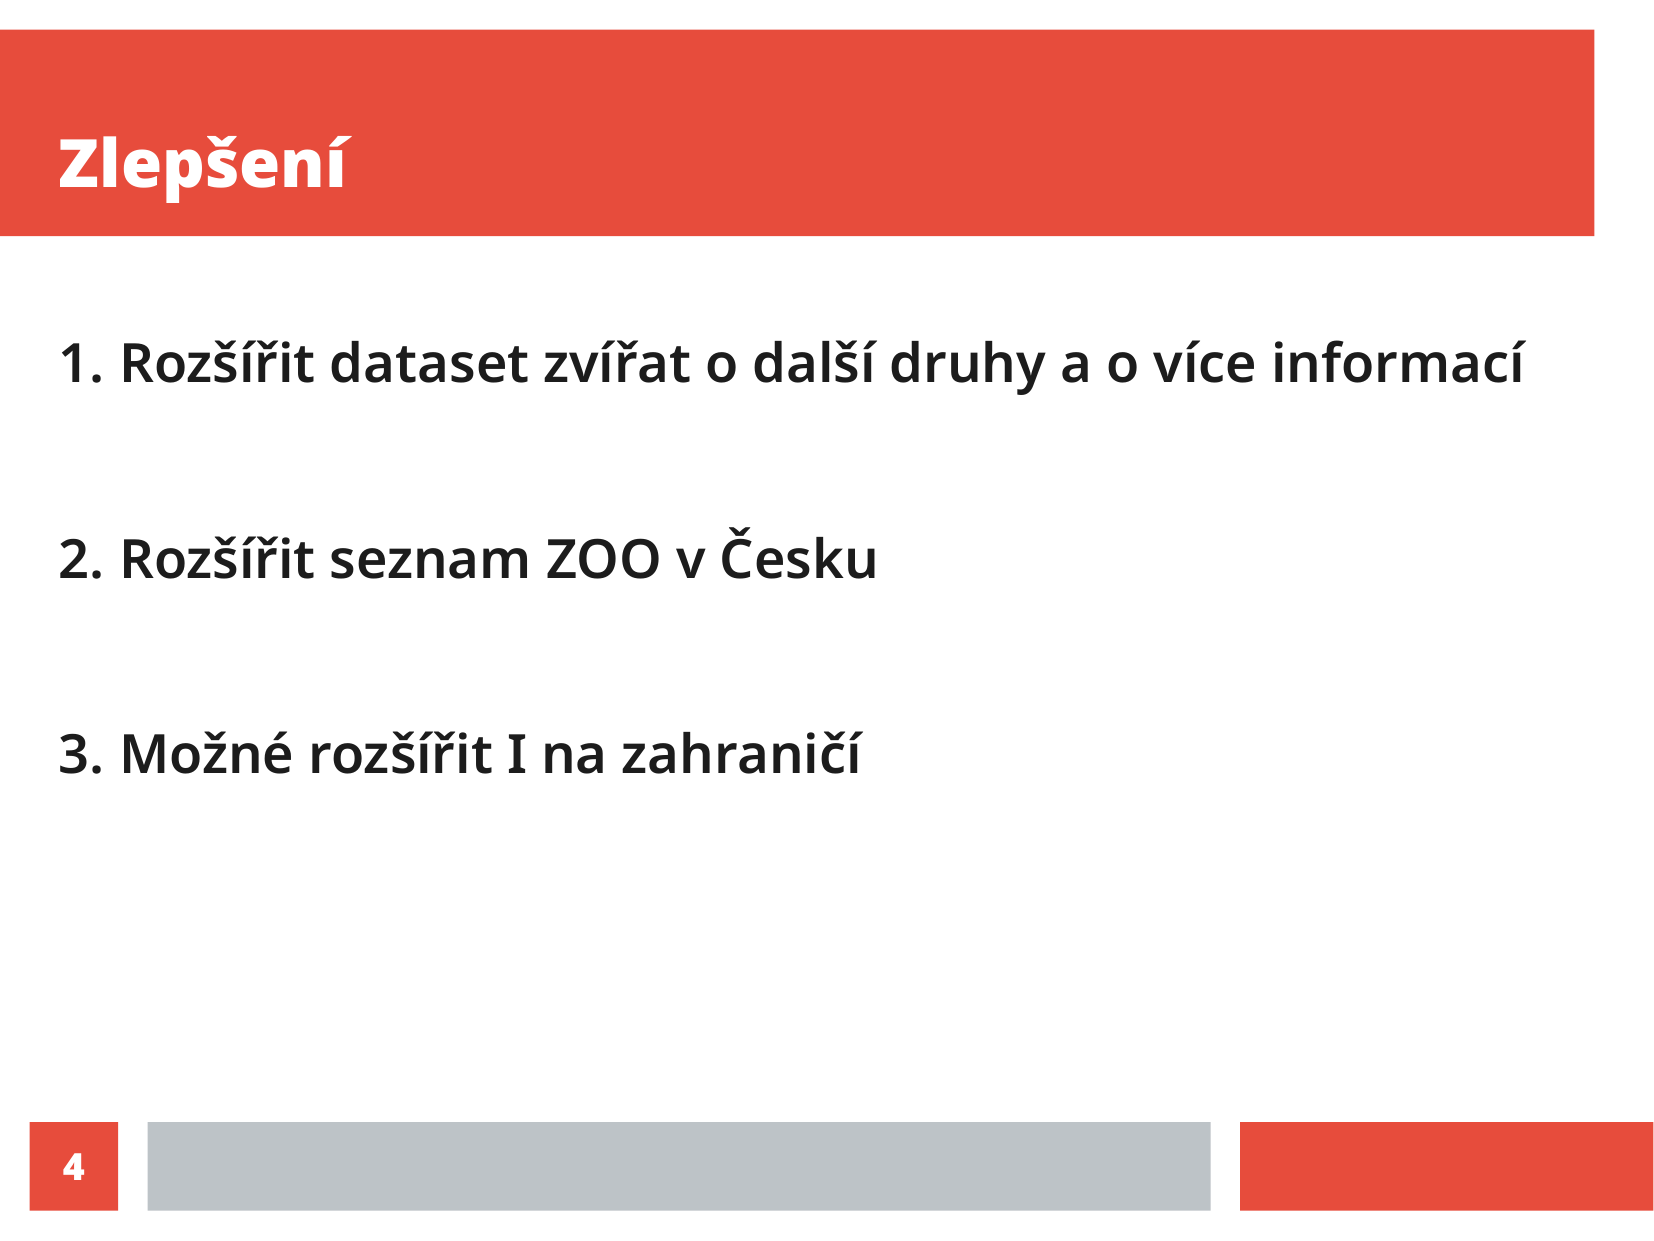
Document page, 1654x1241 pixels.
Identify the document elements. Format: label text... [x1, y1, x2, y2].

list 1. Rozšířit dataset zvířat o další druhy a o více informací 2. Rozšířit seznam ZOO v Česku 3. Možné rozšířit I na zahraničí [59, 324, 1565, 1093]
title Zlepšení [59, 59, 1595, 207]
